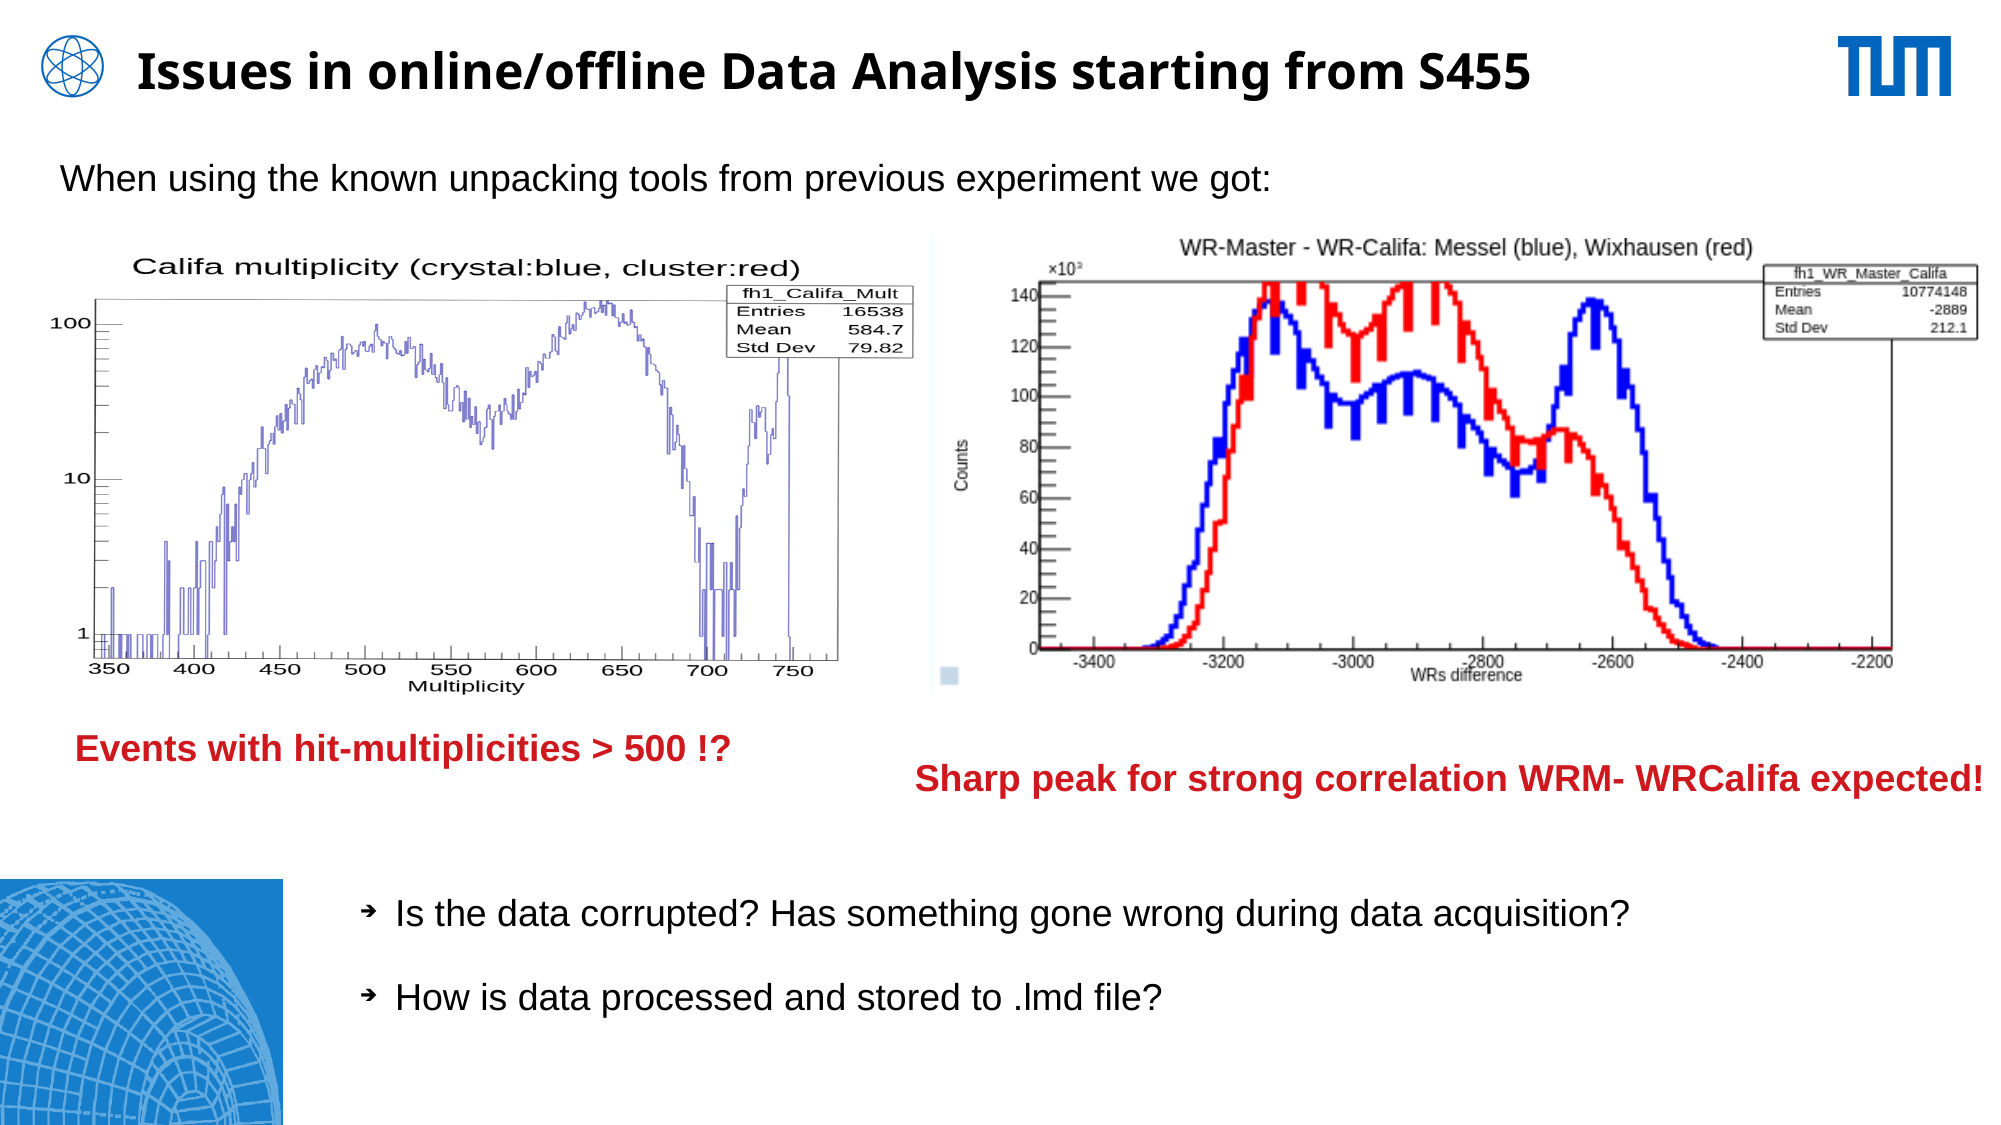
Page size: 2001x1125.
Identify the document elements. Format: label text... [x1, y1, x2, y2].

picture [36, 30, 108, 101]
text_box When using the known unpacking tools from previous experiment we got: [45, 149, 1666, 207]
title Issues in online/offline Data Analysis starting from S455 [137, 32, 1809, 109]
text_box Events with hit-multiplicities > 500 !? [60, 720, 811, 777]
picture [0, 238, 1994, 706]
picture [0, 879, 283, 1125]
text_box Is the data corrupted? Has something gone wrong during data acquisition? How is data processed and stored to .lmd file? [345, 885, 1876, 1026]
text_box Sharp peak for strong correlation WRM- WRCalifa expected! [900, 750, 2000, 849]
picture [1838, 36, 1951, 96]
